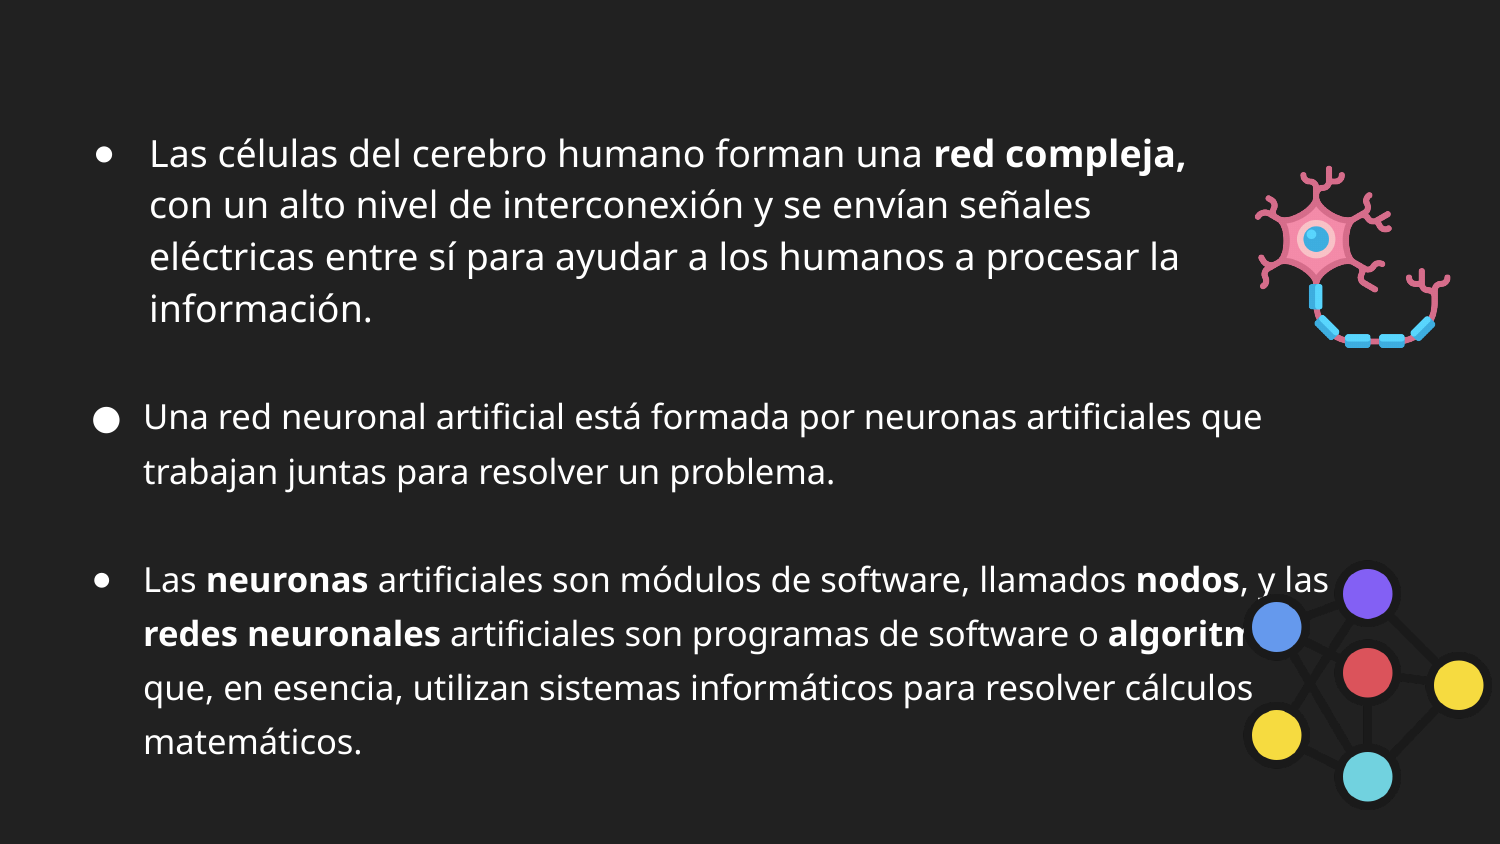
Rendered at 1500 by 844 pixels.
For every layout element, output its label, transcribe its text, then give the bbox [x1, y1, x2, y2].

picture [1250, 154, 1455, 359]
picture [1235, 552, 1500, 818]
list Una red neuronal artificial está formada por neuronas artificiales que trabajan juntas para resolver un problema. Las neuronas artificiales son módulos de software, llamados nodos, y las redes neuronales artificiales son programas de software o algoritmos que, en esencia, utilizan sistemas informáticos para resolver cálculos matemáticos. [59, 370, 1358, 783]
text_box Las células del cerebro humano forman una red compleja, con un alto nivel de interconexión y se envían señales eléctricas entre sí para ayudar a los humanos a procesar la información. [59, 108, 1207, 346]
